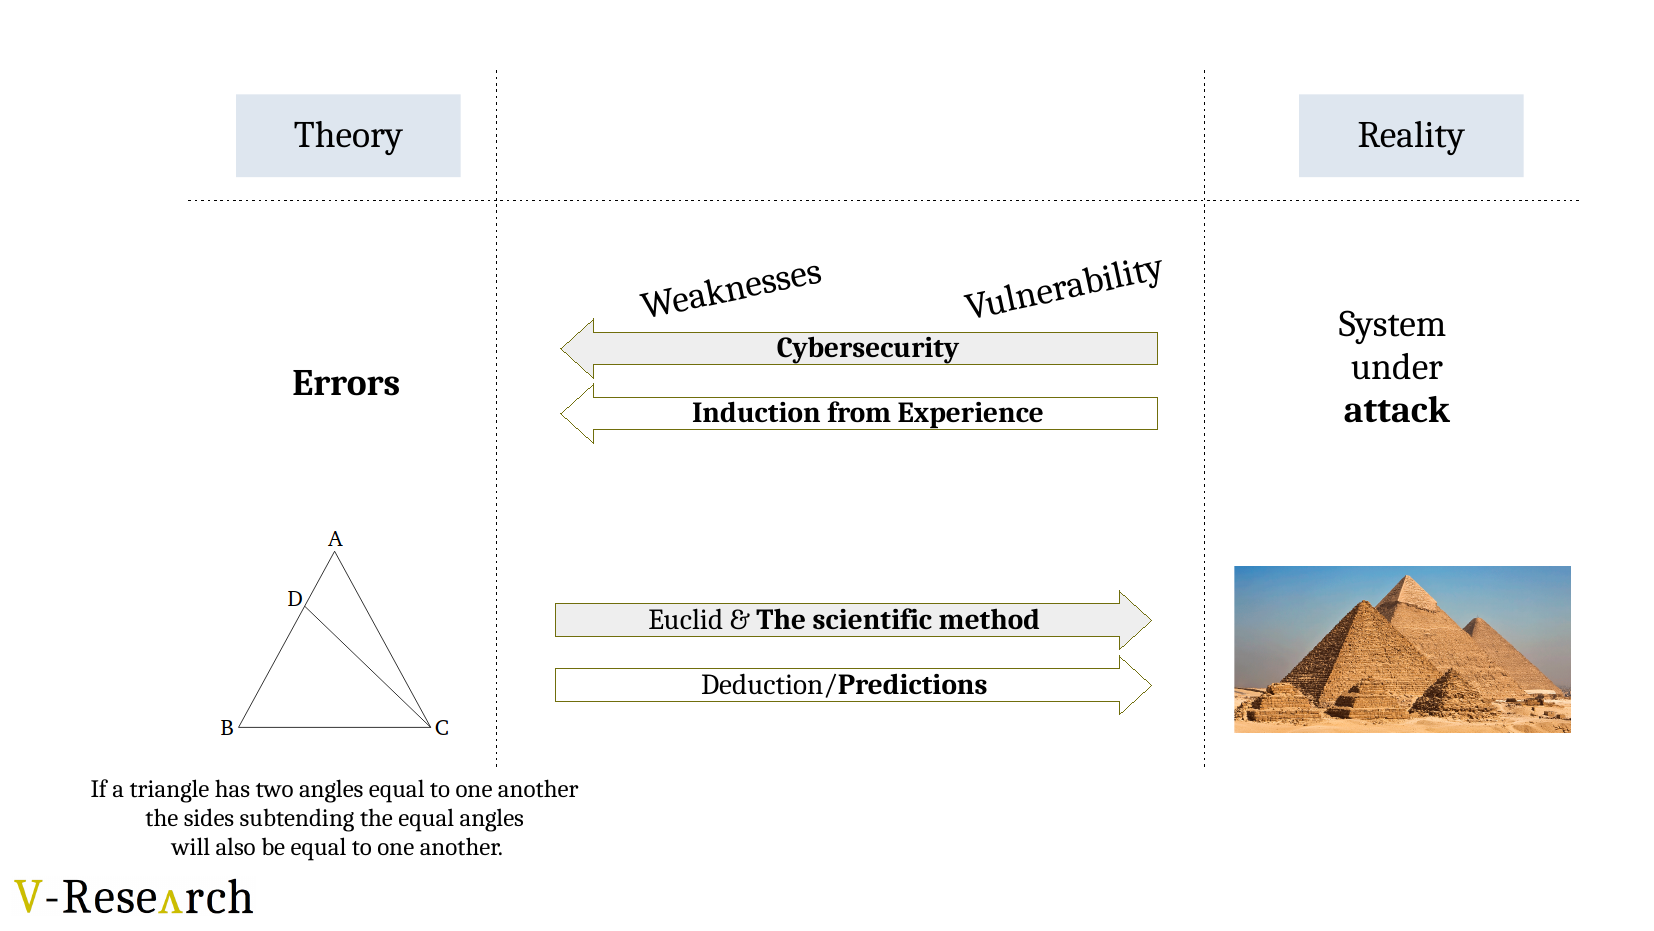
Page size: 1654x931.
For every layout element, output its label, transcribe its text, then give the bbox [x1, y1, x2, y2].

picture [1234, 566, 1571, 733]
text_box If a triangle has two angles equal to one another the sides subtending the equal angles will also be equal to one another. [23, 767, 652, 886]
text_box Errors [277, 354, 419, 414]
text_box Vulnerability [945, 233, 1190, 332]
text_box Theory [236, 94, 461, 178]
picture [218, 529, 451, 739]
text_box Euclid & The scientific method [555, 590, 1152, 650]
text_box System under attack [1324, 295, 1477, 443]
text_box Deduction/Predictions [555, 655, 1152, 715]
text_box Induction from Experience [560, 383, 1158, 444]
picture [11, 876, 256, 916]
text_box Weaknesses [608, 235, 855, 332]
text_box Cybersecurity [560, 318, 1158, 379]
text_box Reality [1299, 94, 1524, 178]
